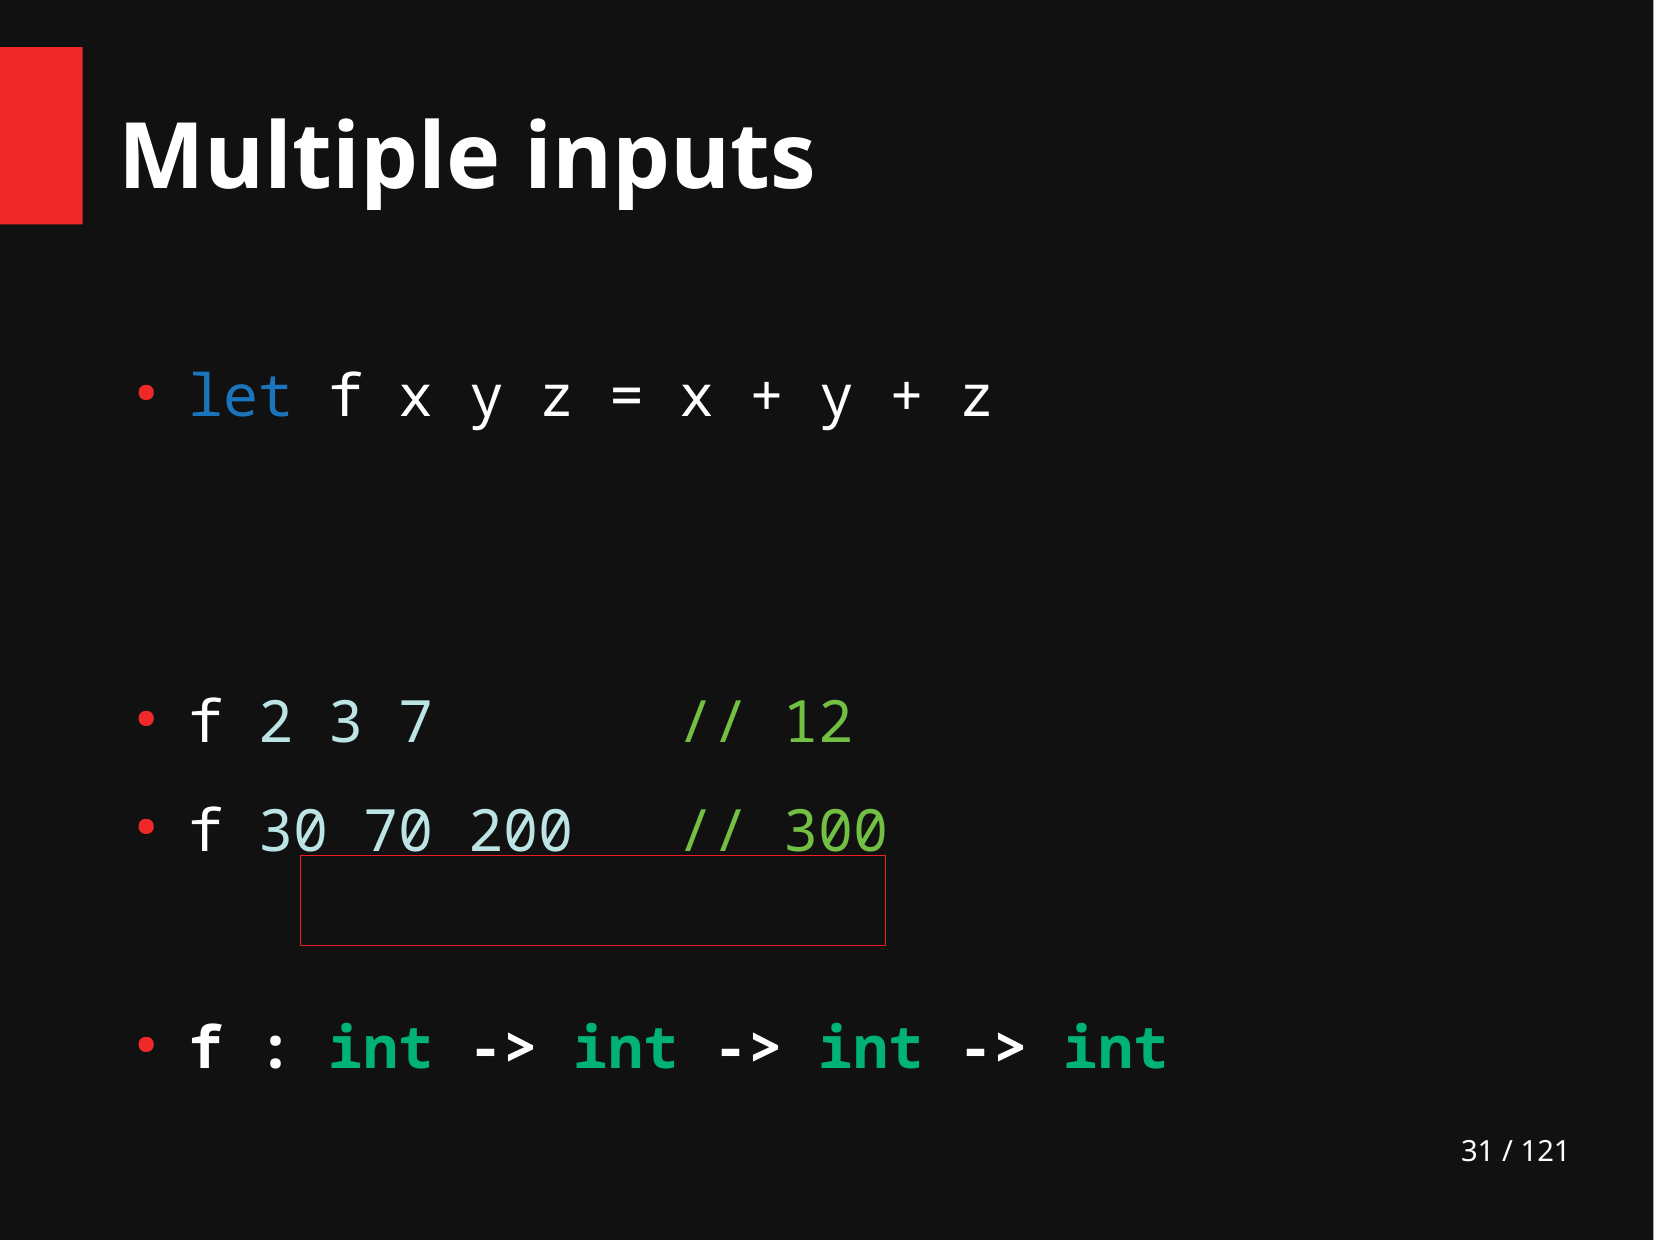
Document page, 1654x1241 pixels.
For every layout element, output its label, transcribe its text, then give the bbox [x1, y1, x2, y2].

list let f x y z = x + y + z f 2 3 7 // 12 f 30 70 200 // 300 f : int -> int -> int -> int [118, 354, 1536, 1074]
title Multiple inputs [118, 49, 1571, 257]
